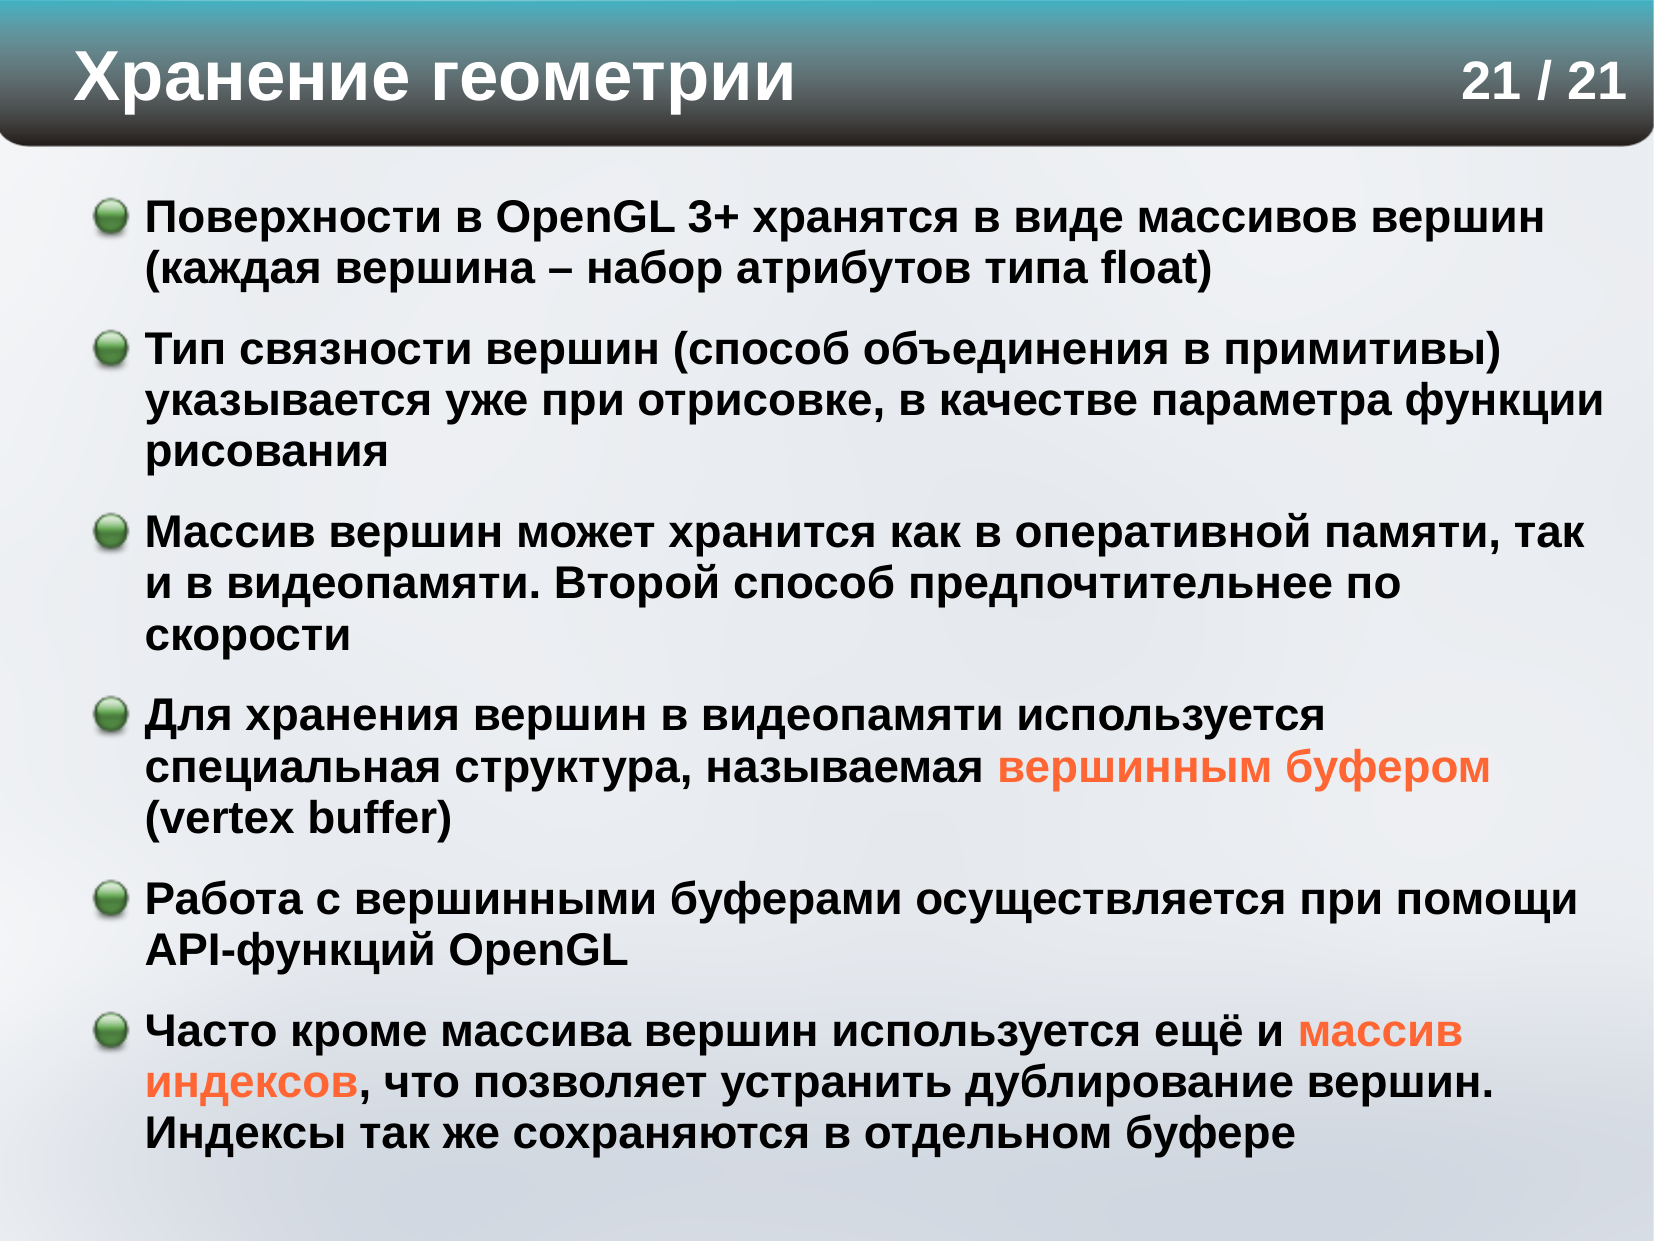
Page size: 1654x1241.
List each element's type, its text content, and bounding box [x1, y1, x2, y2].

text_box Поверхности в OpenGL 3+ хранятся в виде массивов вершин (каждая вершина – набор атрибутов типа float) Тип связности вершин (способ объединения в примитивы) указывается уже при отрисовке, в качестве параметра функции рисования Массив вершин может хранится как в оперативной памяти, так и в видеопамяти. Второй способ предпочтительнее по скорости Для хранения вершин в видеопамяти используется специальная структура, называемая вершинным буфером (vertex buffer) Работа с вершинными буферами осуществляется при помощи API-функций OpenGL Часто кроме массива вершин используется ещё и массив индексов, что позволяет устранить дублирование вершин. Индексы так же сохраняются в отдельном буфере [70, 183, 1625, 1166]
text_box Хранение геометрии [59, 29, 1418, 124]
picture [0, 0, 1654, 1241]
text_box <номер> / 21 [1446, 42, 1654, 119]
